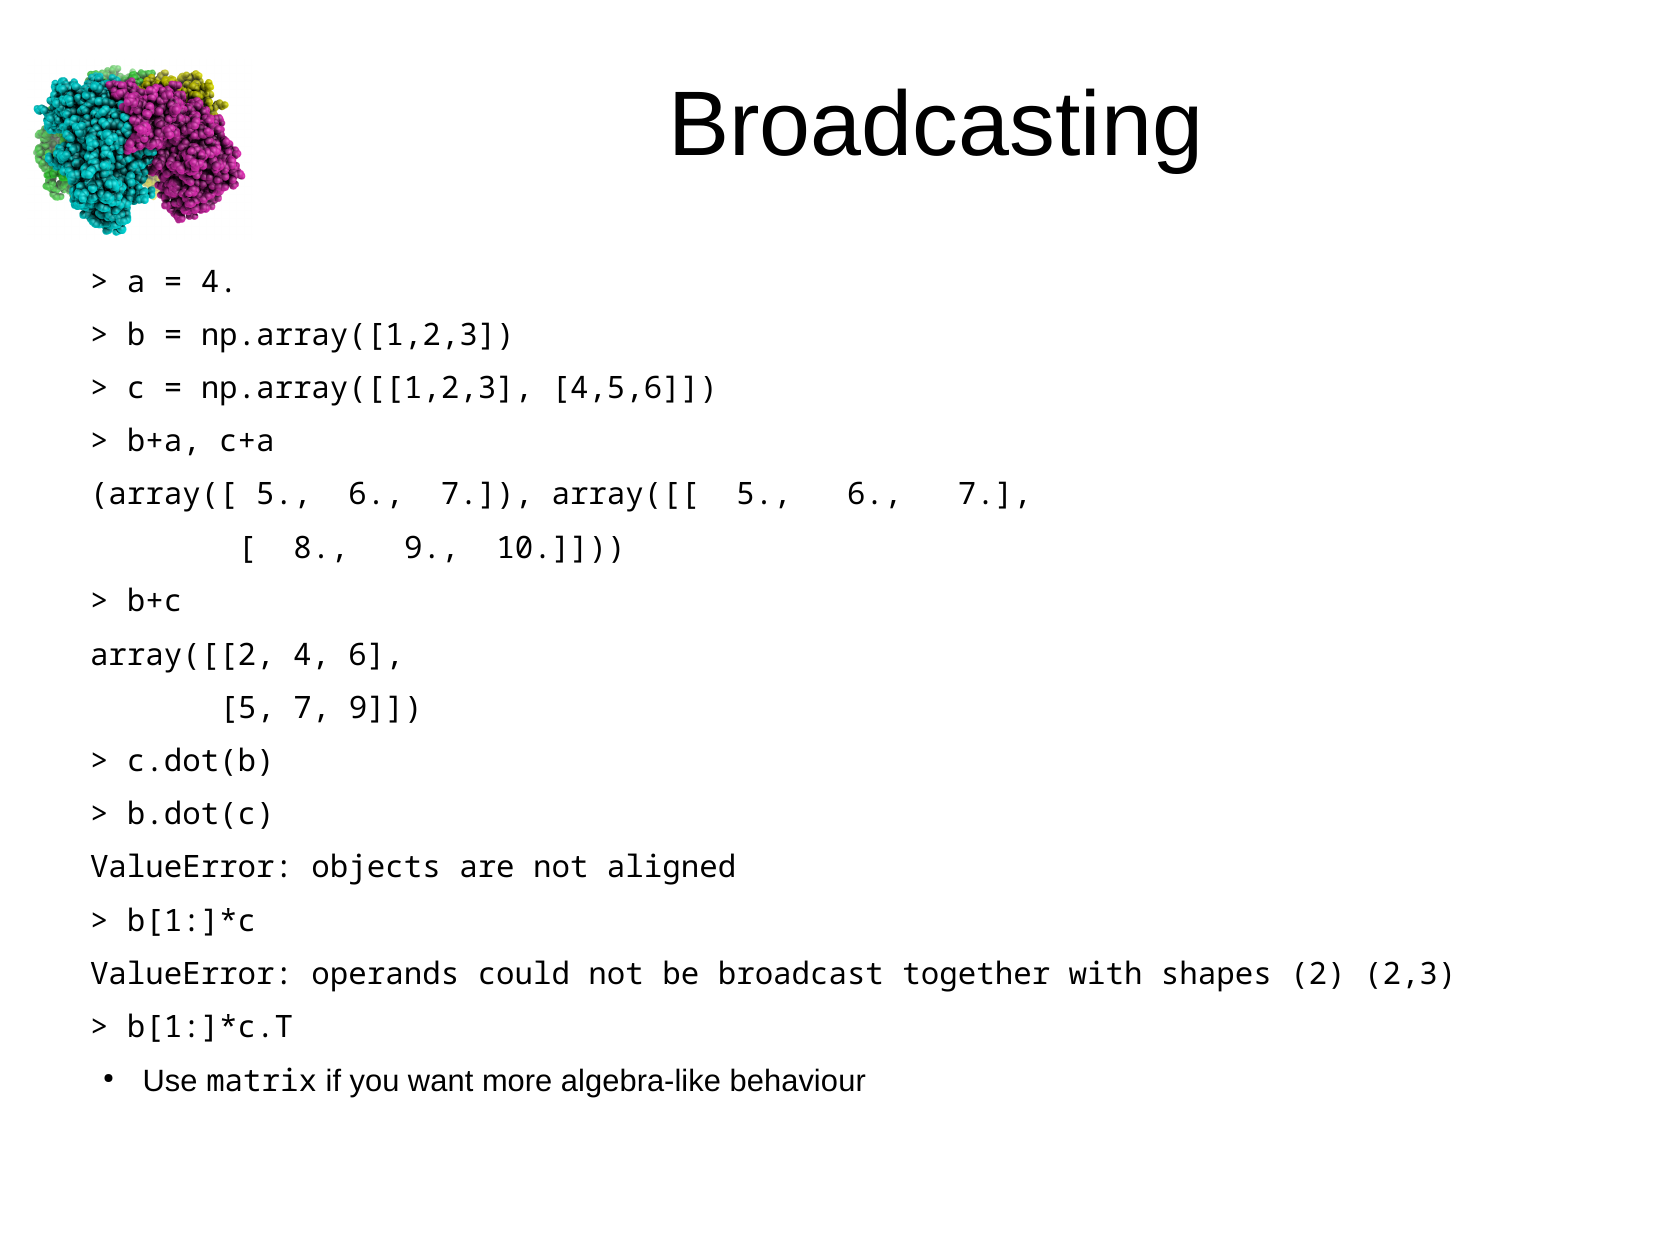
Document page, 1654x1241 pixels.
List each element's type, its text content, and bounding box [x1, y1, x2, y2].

picture [27, 59, 221, 240]
title Broadcasting [221, 0, 1651, 248]
list > a = 4. > b = np.array([1,2,3]) > c = np.array([[1,2,3], [4,5,6]]) > b+a, c+a (array([ 5., 6., 7.]), array([[ 5., 6., 7.], [ 8., 9., 10.]])) > b+c array([[2, 4, 6], [5, 7, 9]]) > c.dot(b) > b.dot(c) ValueError: objects are not aligned > b[1:]*c ValueError: operands could not be broadcast together with shapes (2) (2,3) > b[1:]*c.T Use matrix if you want more algebra-like behaviour [90, 205, 1613, 1106]
